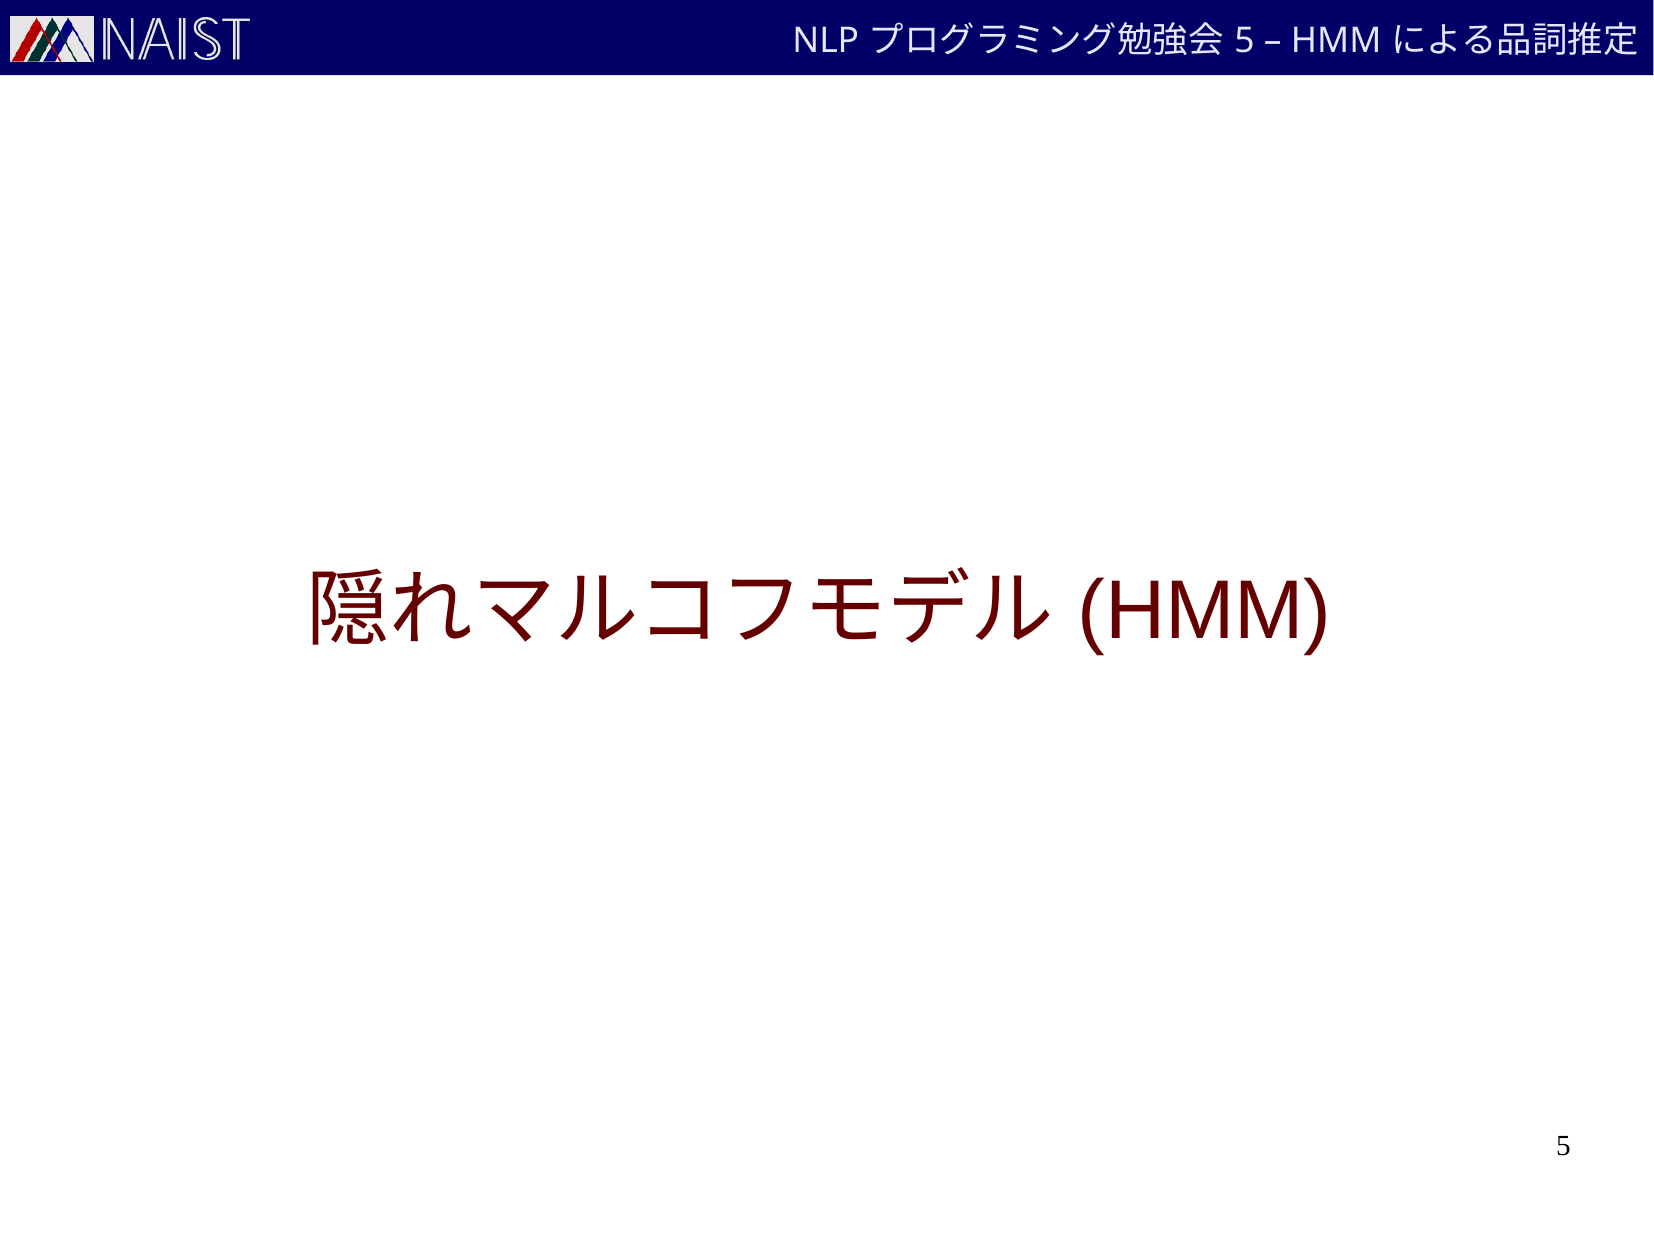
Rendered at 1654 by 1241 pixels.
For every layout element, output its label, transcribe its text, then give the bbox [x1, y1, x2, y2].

picture [10, 16, 94, 62]
picture [102, 17, 251, 60]
title 隠れマルコフモデル(HMM) [75, 506, 1564, 698]
